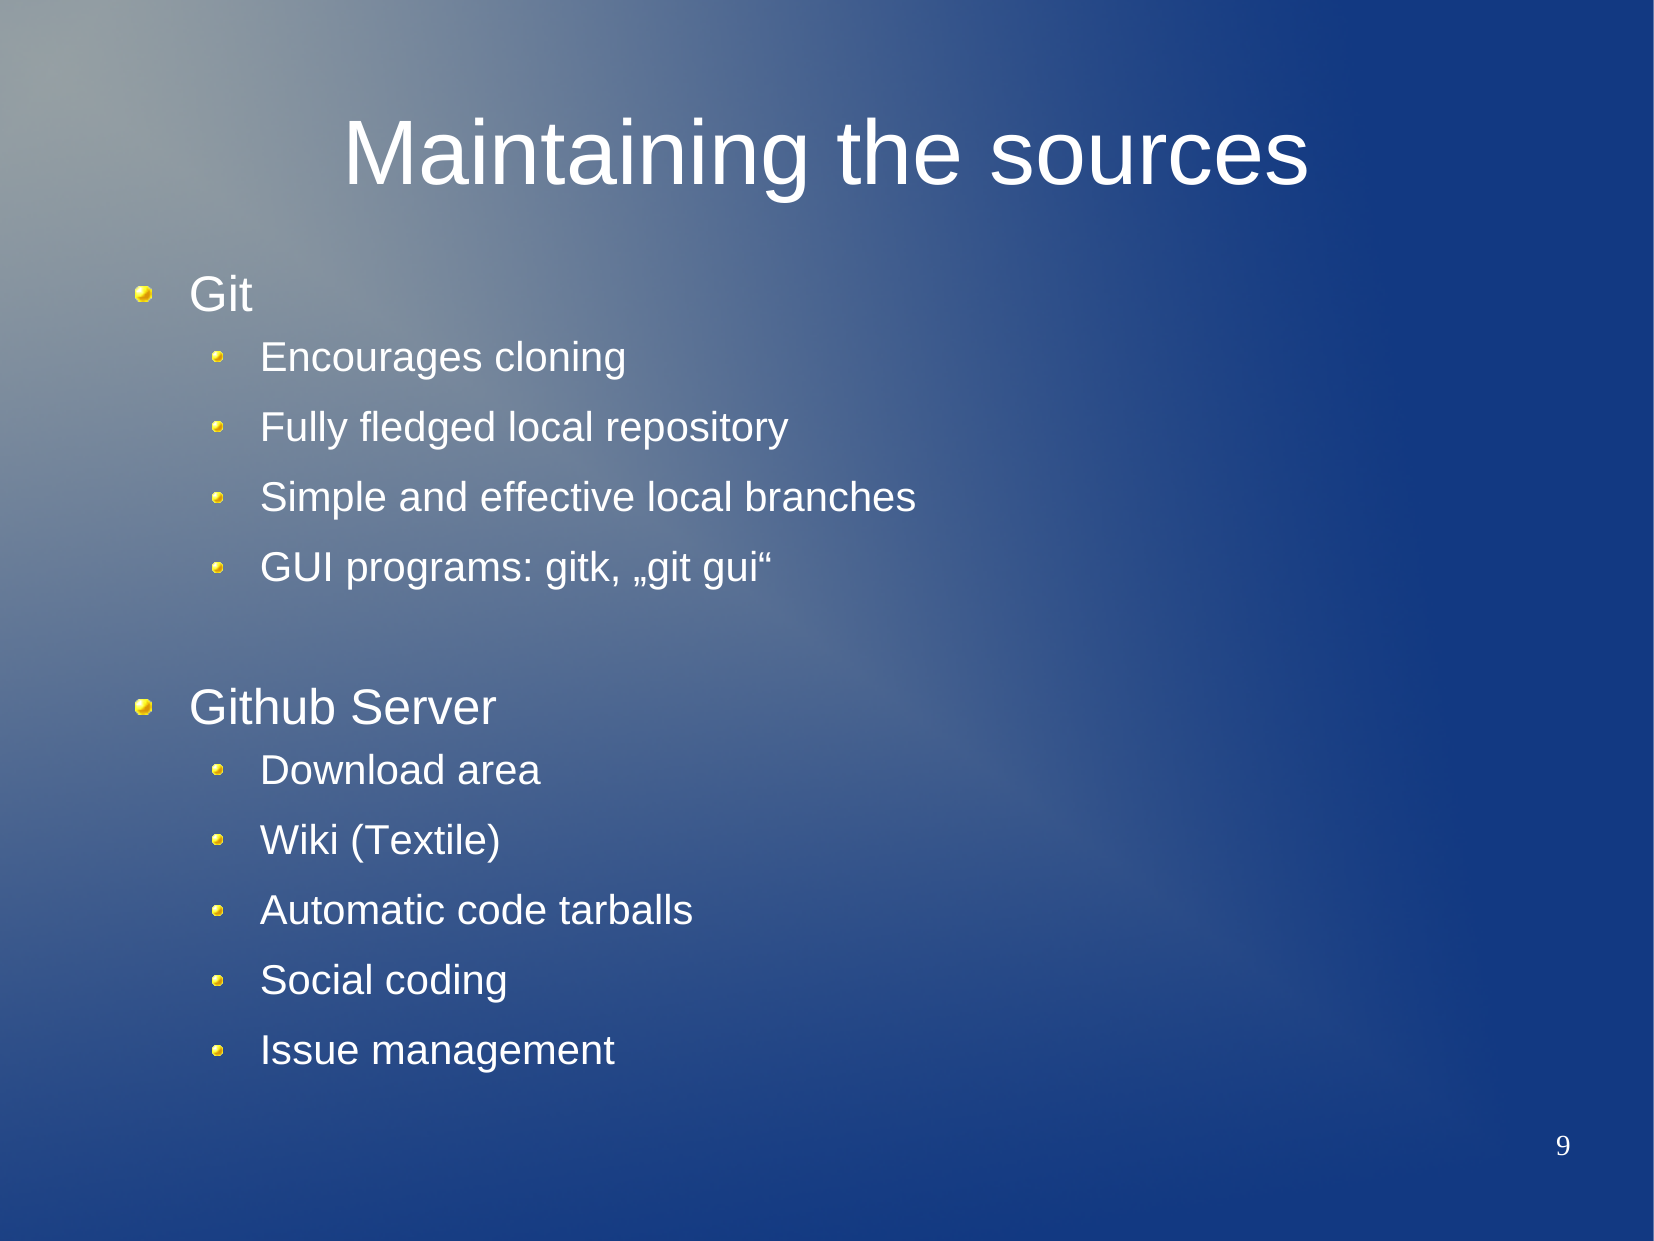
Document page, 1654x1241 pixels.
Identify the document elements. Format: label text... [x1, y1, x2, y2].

picture [0, 0, 1654, 1241]
list Github Server Download area Wiki (Textile) Automatic code tarballs Social coding Issue management [118, 679, 1091, 1074]
list Git Encourages cloning Fully fledged local repository Simple and effective local branches GUI programs: gitk, „git gui“ [118, 266, 1459, 591]
title Maintaining the sources [82, 49, 1571, 257]
